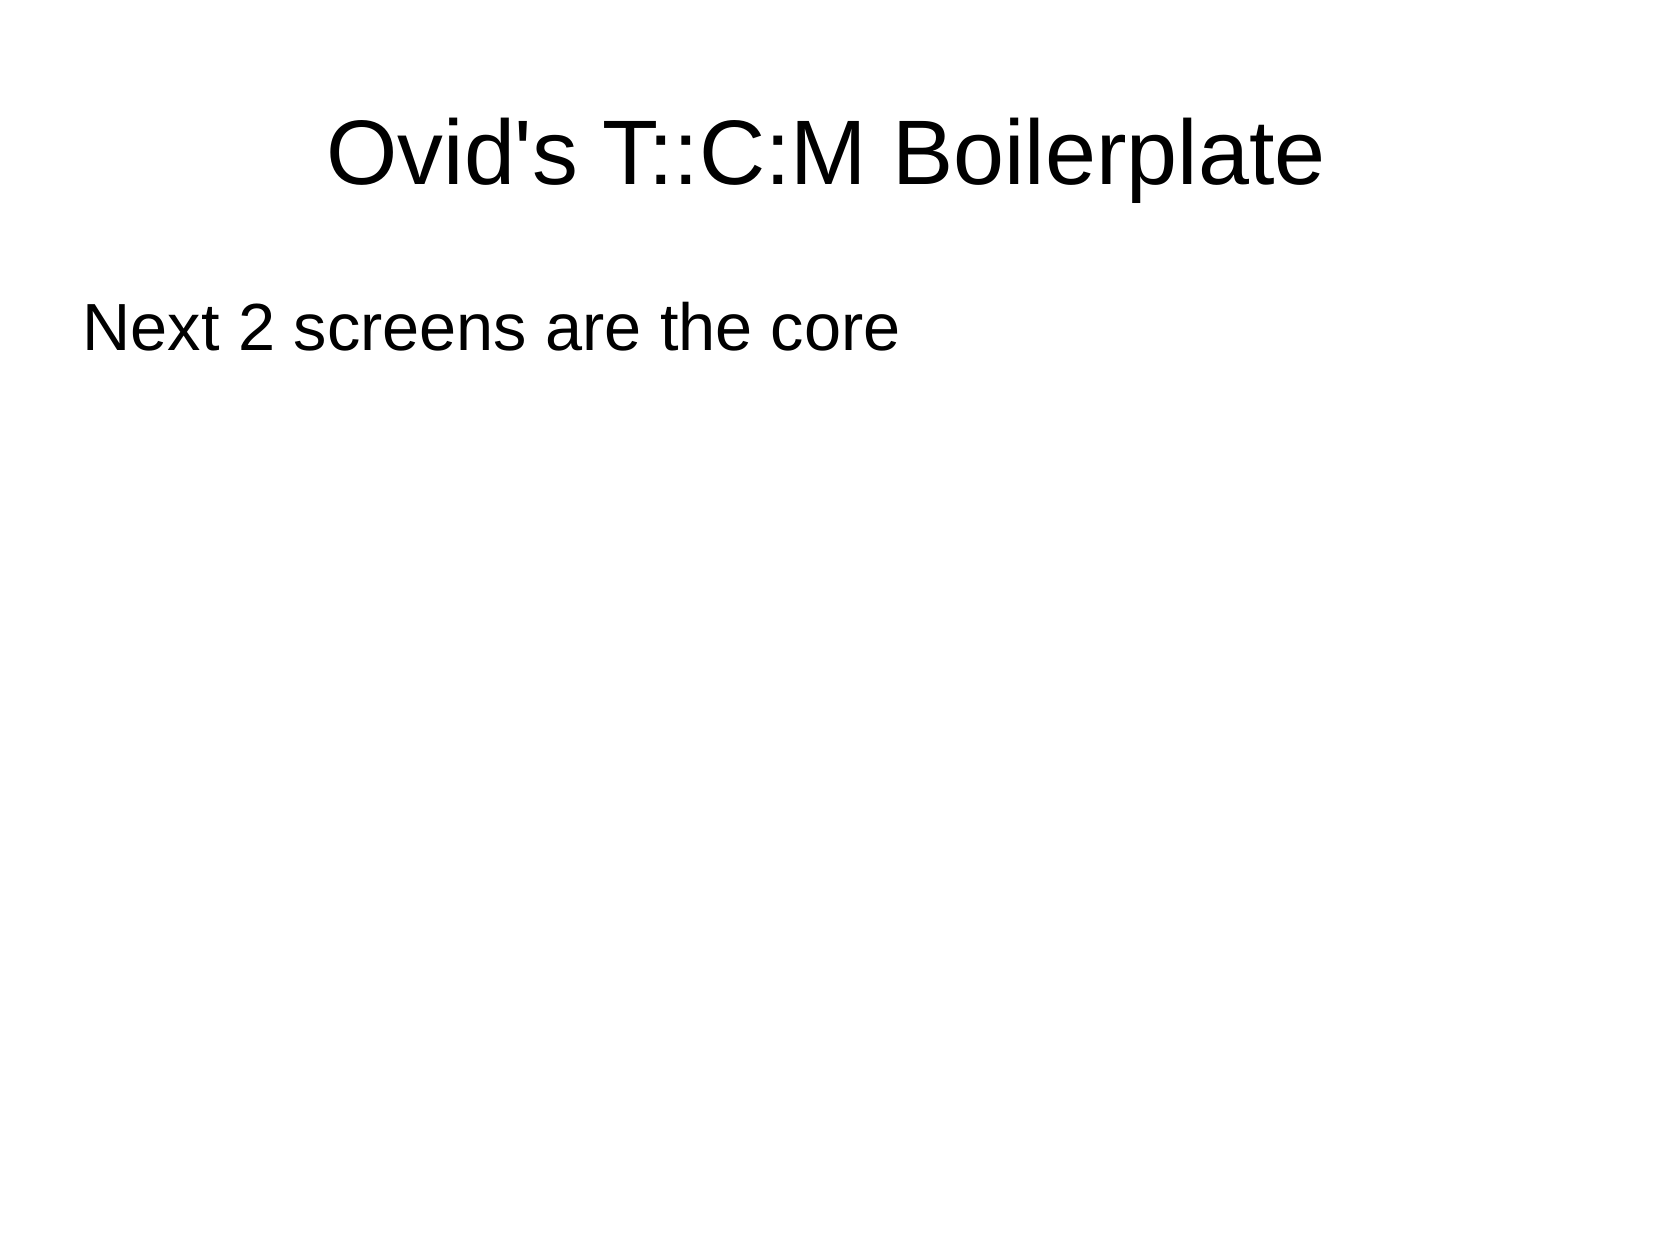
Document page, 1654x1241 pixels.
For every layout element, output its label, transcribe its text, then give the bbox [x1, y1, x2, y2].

list Next 2 screens are the core [82, 290, 1571, 1010]
title Ovid's T::C:M Boilerplate [82, 49, 1571, 257]
